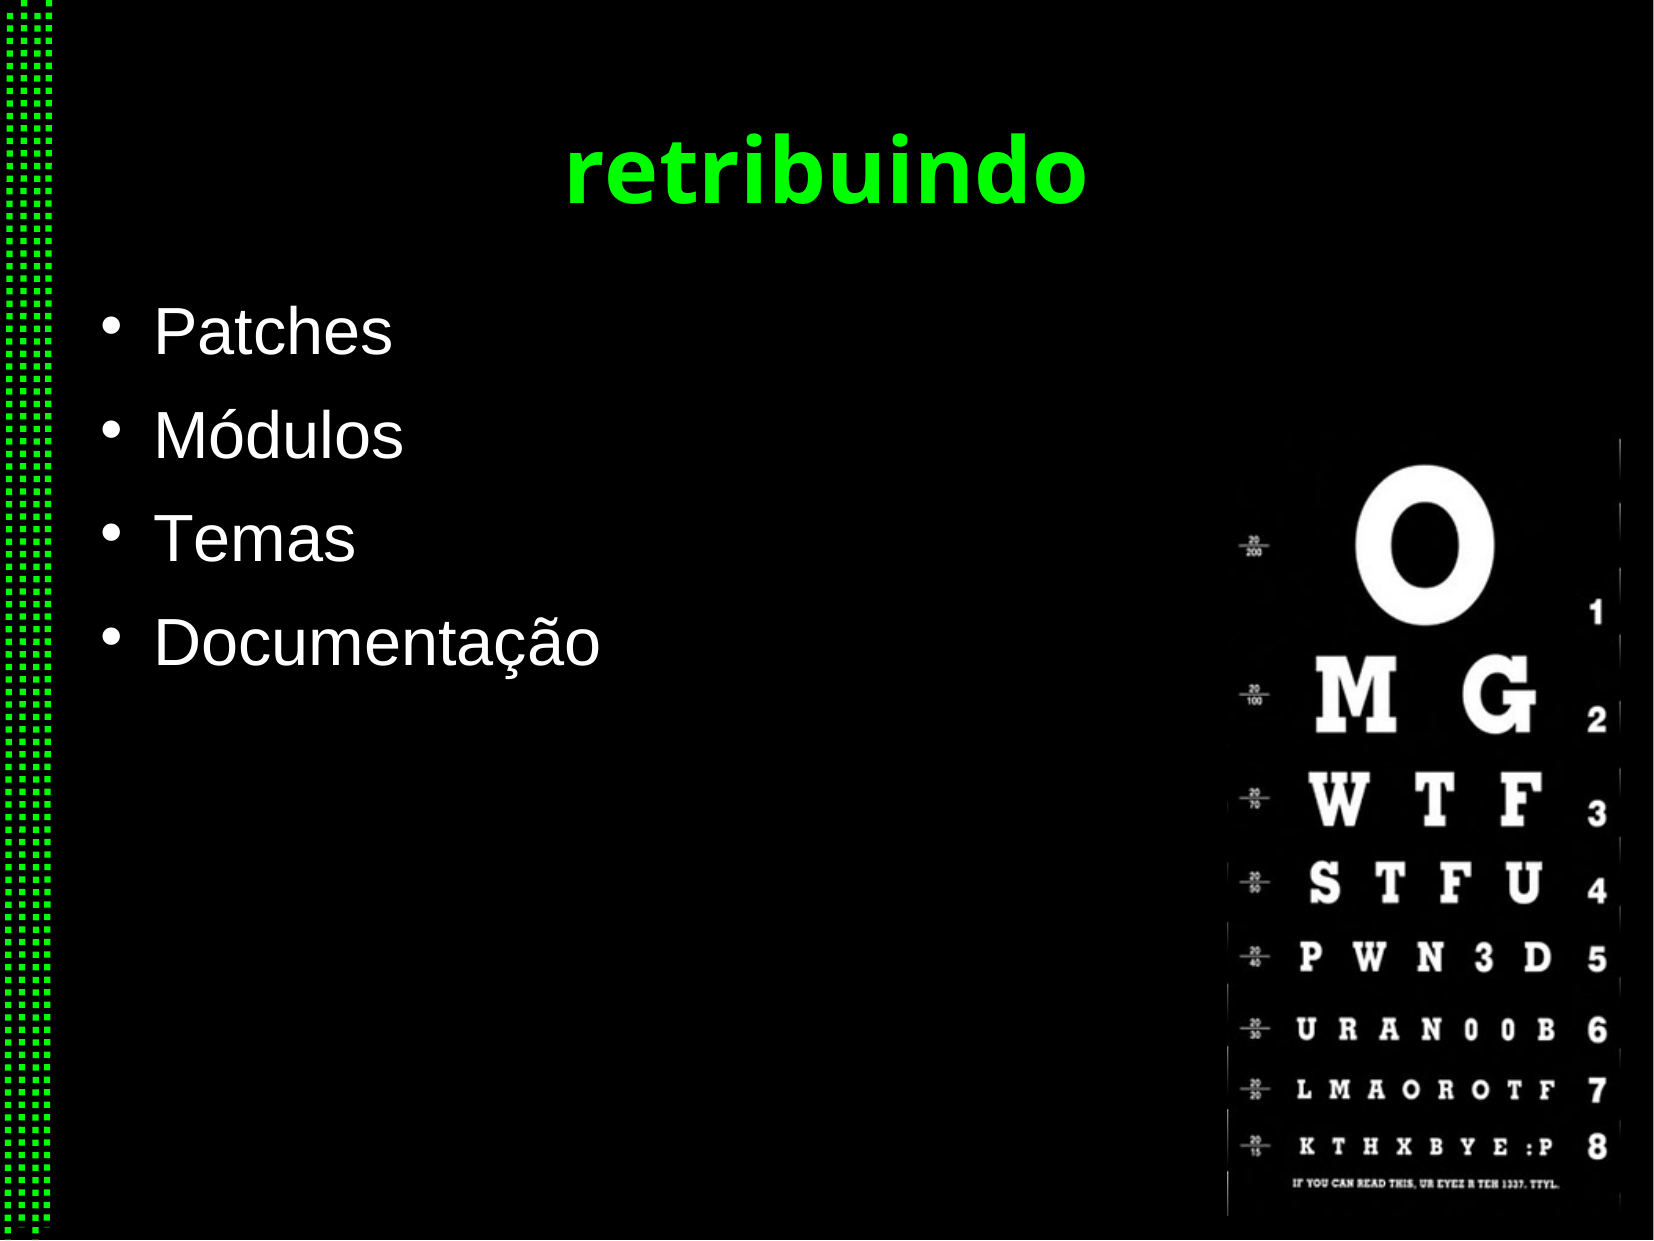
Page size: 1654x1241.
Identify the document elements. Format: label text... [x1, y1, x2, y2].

list Patches Módulos Temas Documentação [82, 290, 1571, 1109]
title retribuindo [82, 49, 1571, 257]
picture [1227, 433, 1621, 1216]
